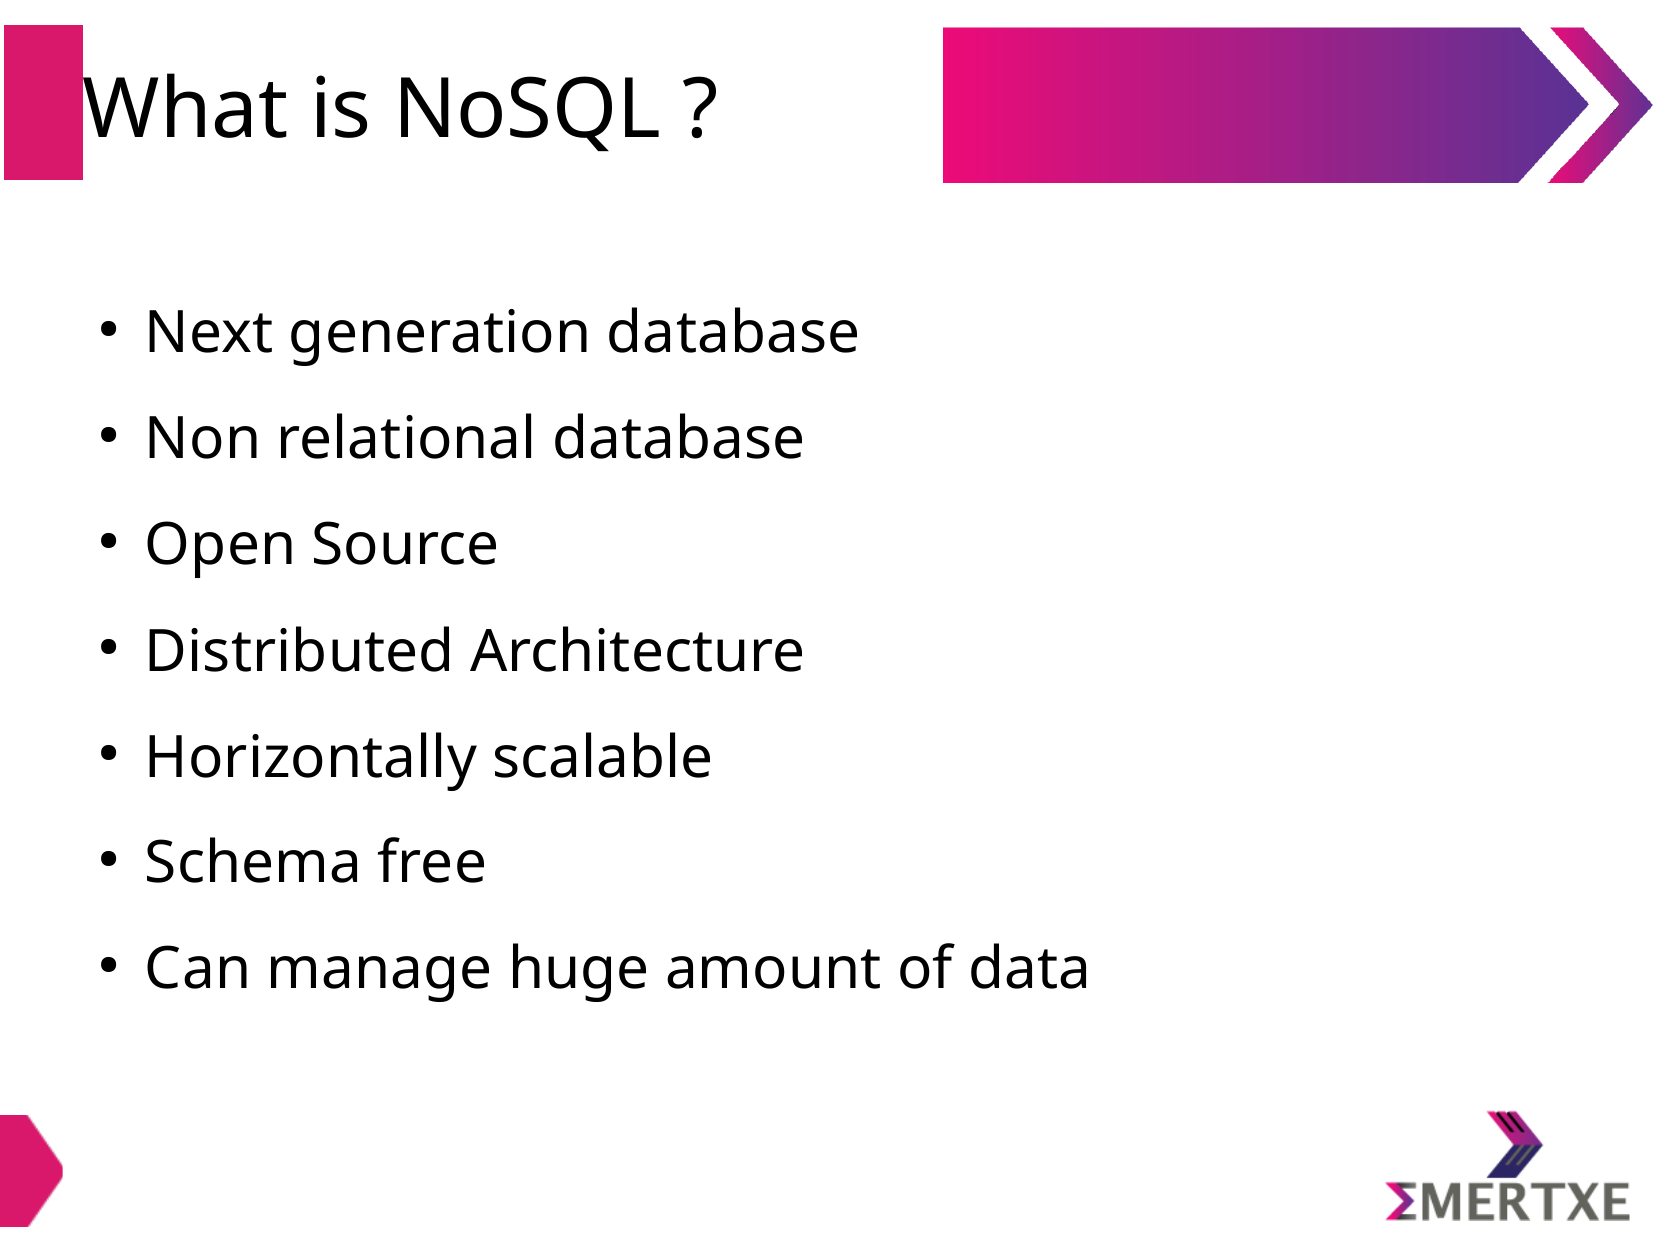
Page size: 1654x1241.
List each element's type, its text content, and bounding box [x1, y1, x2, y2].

picture [1385, 1107, 1631, 1221]
title What is NoSQL ? [82, 2, 1571, 210]
list Next generation database Non relational database Open Source Distributed Architecture Horizontally scalable Schema free Can manage huge amount of data [82, 290, 1571, 1010]
picture [1571, 27, 1653, 183]
